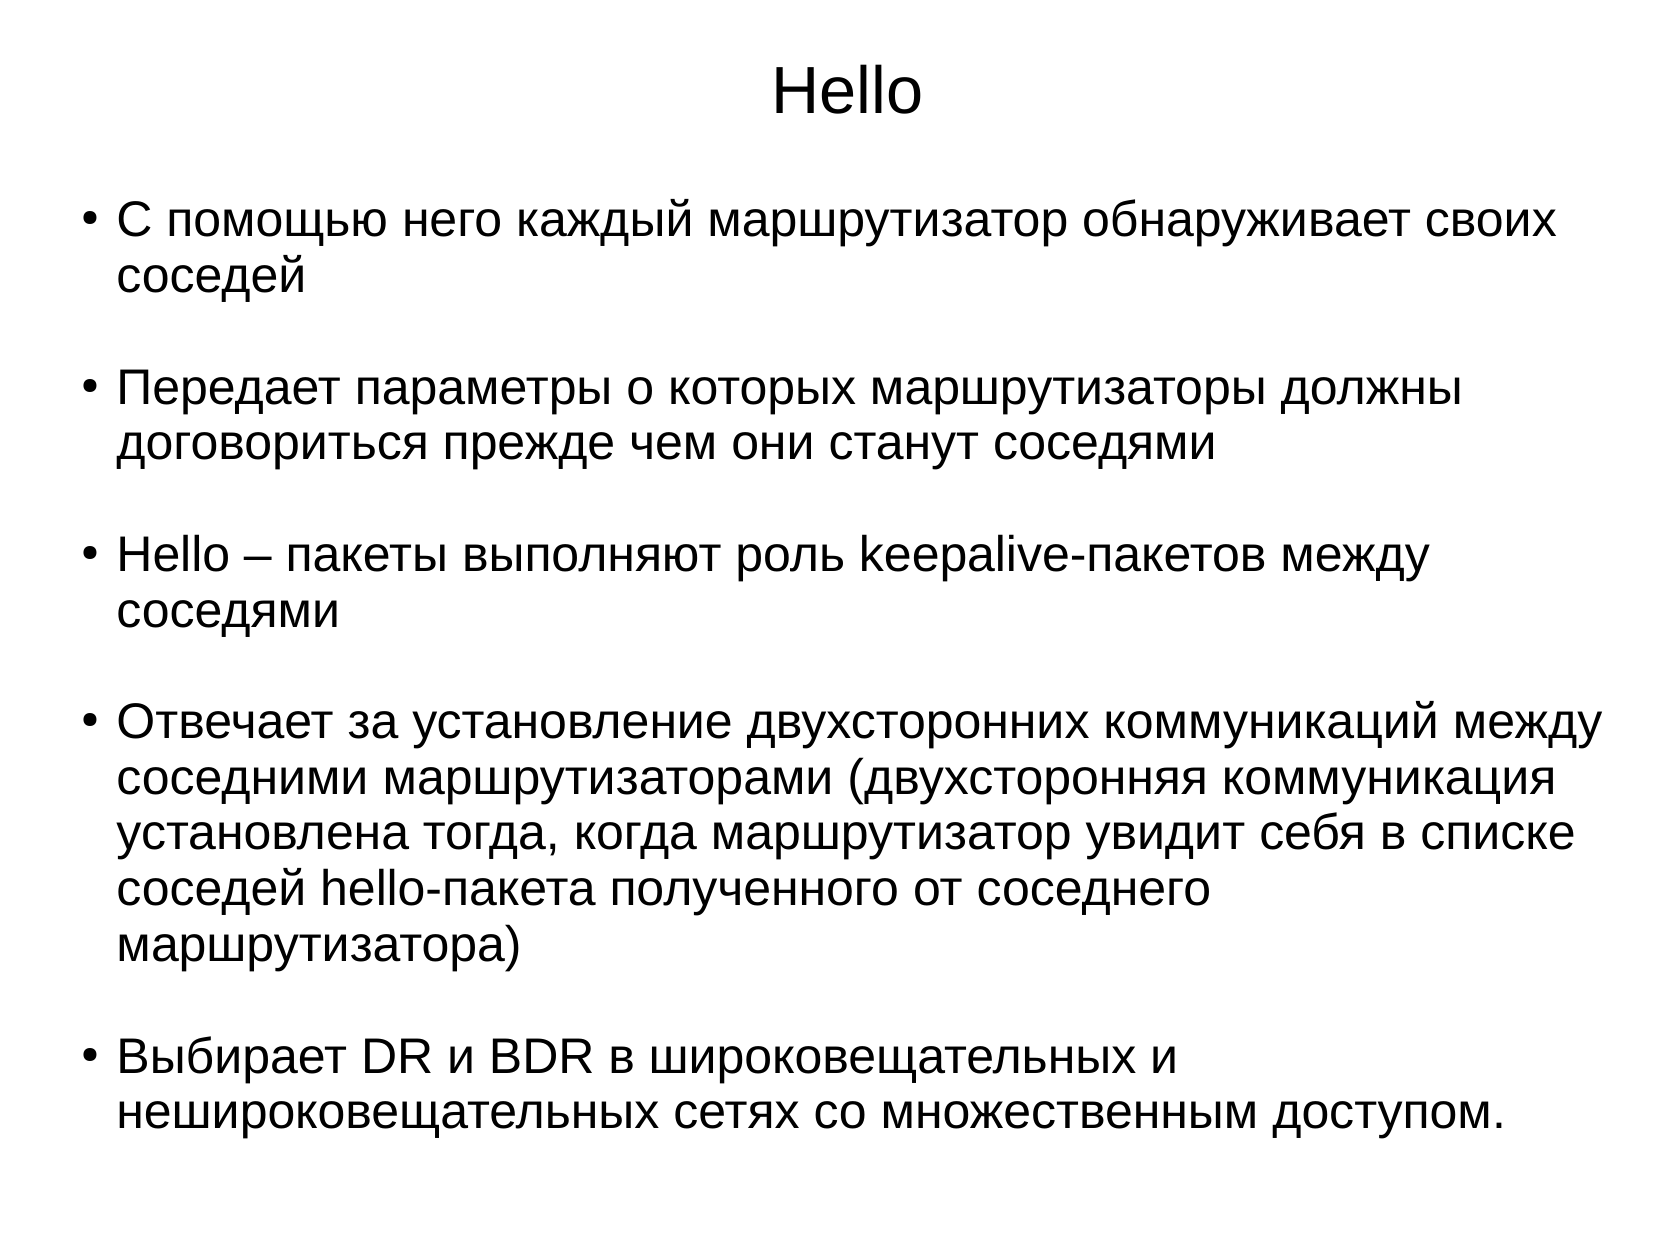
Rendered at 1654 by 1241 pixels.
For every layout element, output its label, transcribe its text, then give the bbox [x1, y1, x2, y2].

text_box С помощью него каждый маршрутизатор обнаруживает своих соседей Передает параметры о которых маршрутизаторы должны договориться прежде чем они станут соседями Hello – пакеты выполняют роль keepalive-пакетов между соседями Отвечает за установление двухсторонних коммуникаций между соседними маршрутизаторами (двухсторонняя коммуникация установлена тогда, когда маршрутизатор увидит себя в списке соседей hello-пакета полученного от соседнего маршрутизатора) Выбирает DR и BDR в широковещательных и нешироковещательных сетях со множественным доступом. [45, 168, 1613, 1163]
title Hello [82, 48, 1613, 133]
